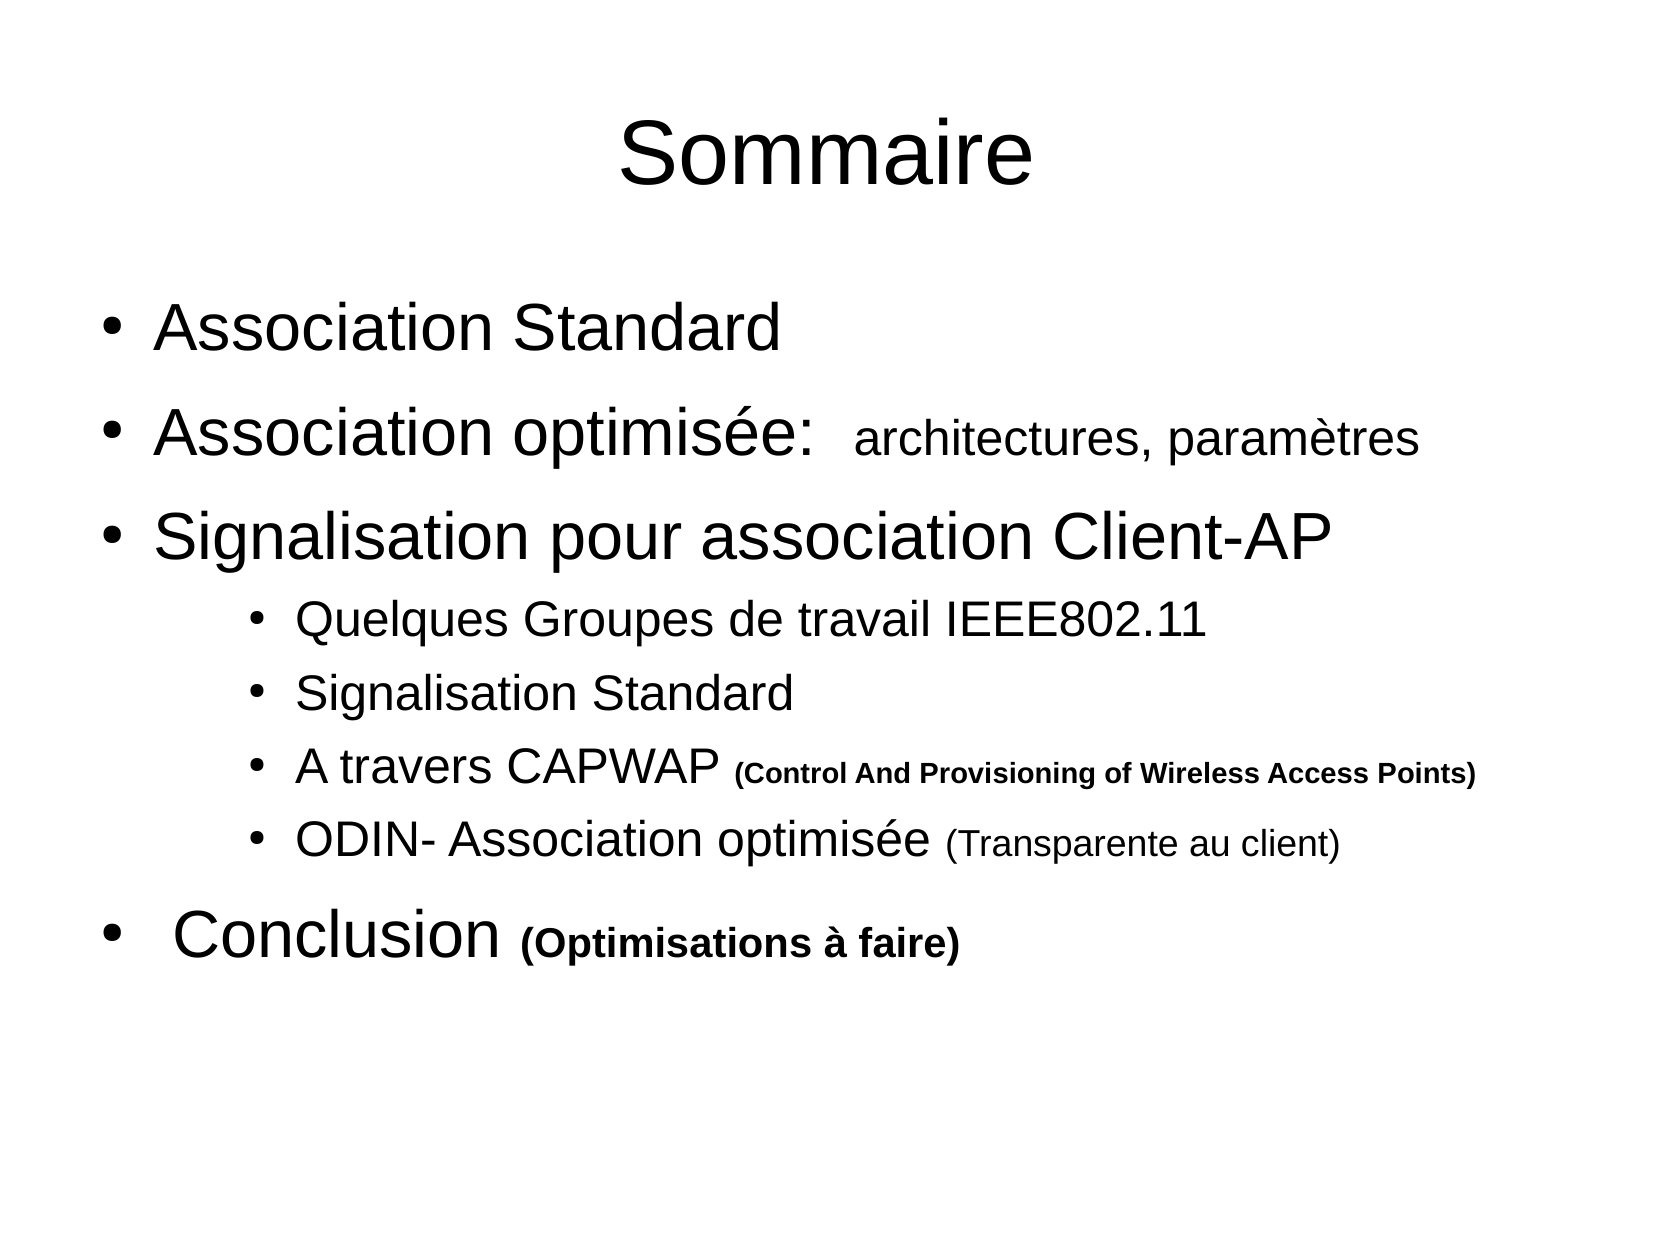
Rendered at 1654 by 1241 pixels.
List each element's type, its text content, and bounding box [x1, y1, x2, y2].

list Association Standard Association optimisée: architectures, paramètres Signalisation pour association Client-AP Quelques Groupes de travail IEEE802.11 Signalisation Standard A travers CAPWAP (Control And Provisioning of Wireless Access Points) ODIN- Association optimisée (Transparente au client) Conclusion (Optimisations à faire) [82, 290, 1571, 1010]
title Sommaire [82, 49, 1571, 257]
